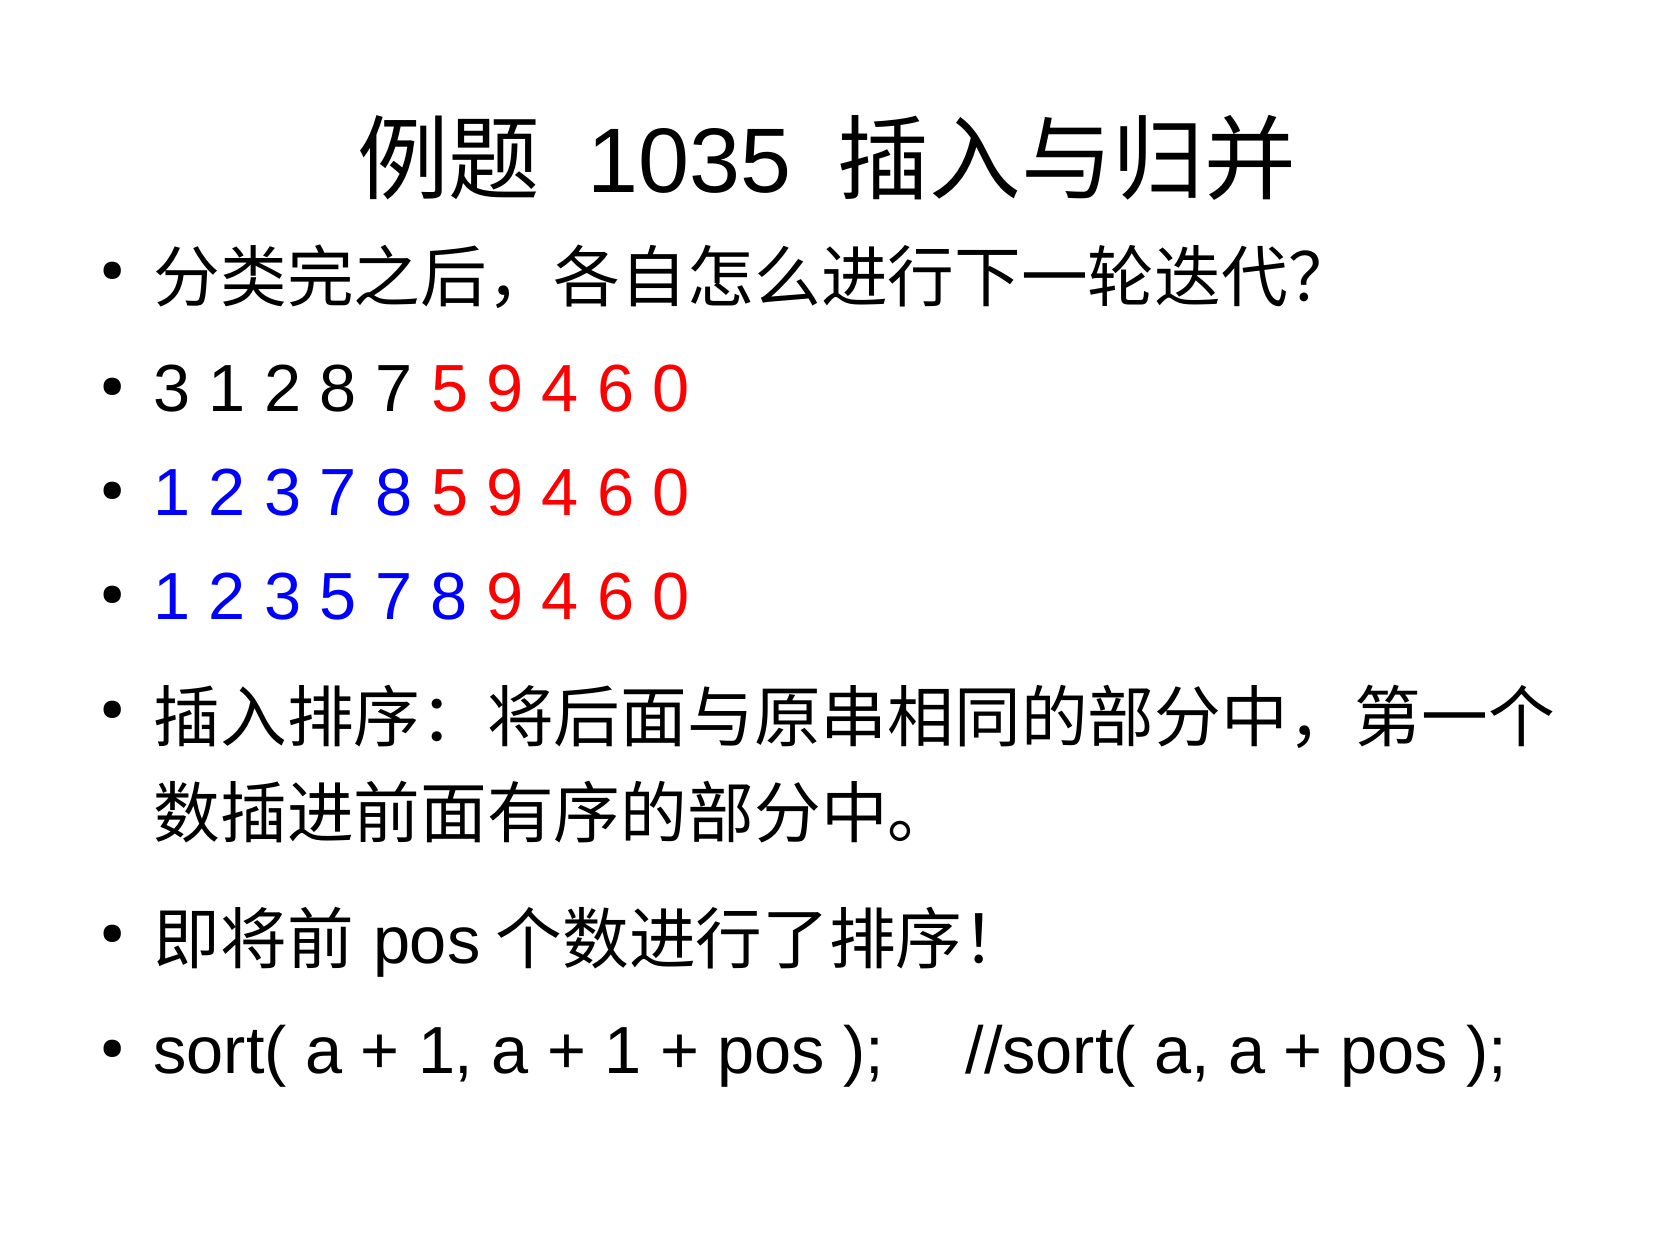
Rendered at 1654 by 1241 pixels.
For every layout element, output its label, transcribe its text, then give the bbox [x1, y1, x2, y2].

list 分类完之后，各自怎么进行下一轮迭代？ 3 1 2 8 7 5 9 4 6 0 1 2 3 7 8 5 9 4 6 0 1 2 3 5 7 8 9 4 6 0 插入排序：将后面与原串相同的部分中，第一个数插进前面有序的部分中。 即将前pos个数进行了排序！ sort( a + 1, a + 1 + pos ); //sort( a, a + pos ); [82, 224, 1571, 1205]
title 例题 1035 插入与归并 [82, 49, 1571, 224]
